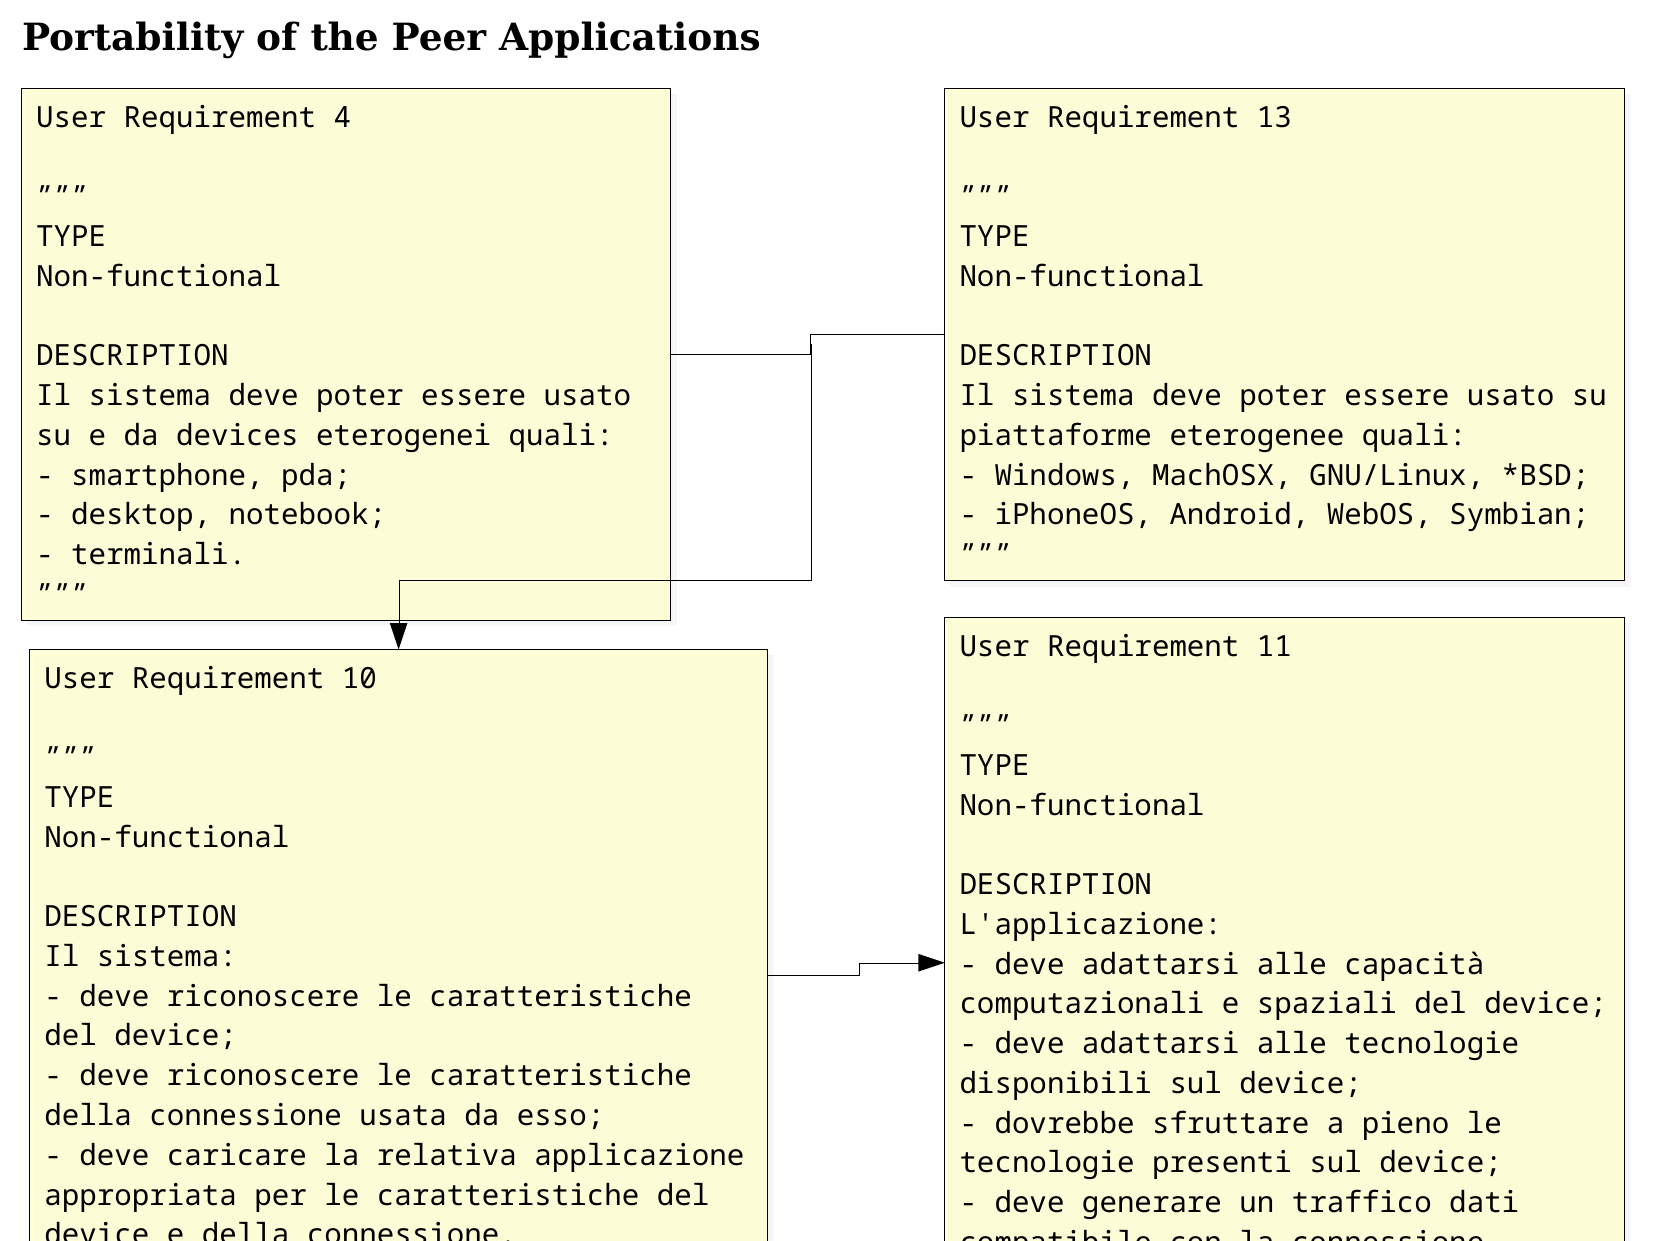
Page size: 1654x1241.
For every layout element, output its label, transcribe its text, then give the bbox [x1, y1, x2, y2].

text_box User Requirement 10 ””” TYPE Non-functional DESCRIPTION Il sistema: - deve riconoscere le caratteristiche del device; - deve riconoscere le caratteristiche della connessione usata da esso; - deve caricare la relativa applicazione appropriata per le caratteristiche del device e della connessione. ””” [29, 649, 768, 1209]
text_box User Requirement 11 ””” TYPE Non-functional DESCRIPTION L'applicazione: - deve adattarsi alle capacità computazionali e spaziali del device; - deve adattarsi alle tecnologie disponibili sul device; - dovrebbe sfruttare a pieno le tecnologie presenti sul device; - deve generare un traffico dati compatibile con la connessione. ””” [944, 617, 1625, 1211]
text_box Portability of the Peer Applications [0, 0, 784, 74]
text_box User Requirement 4 ””” TYPE Non-functional DESCRIPTION Il sistema deve poter essere usato su e da devices eterogenei quali: - smartphone, pda; - desktop, notebook; - terminali. ””” [21, 88, 671, 546]
text_box User Requirement 13 ””” TYPE Non-functional DESCRIPTION Il sistema deve poter essere usato su piattaforme eterogenee quali: - Windows, MachOSX, GNU/Linux, *BSD; - iPhoneOS, Android, WebOS, Symbian; ””” [944, 88, 1625, 532]
